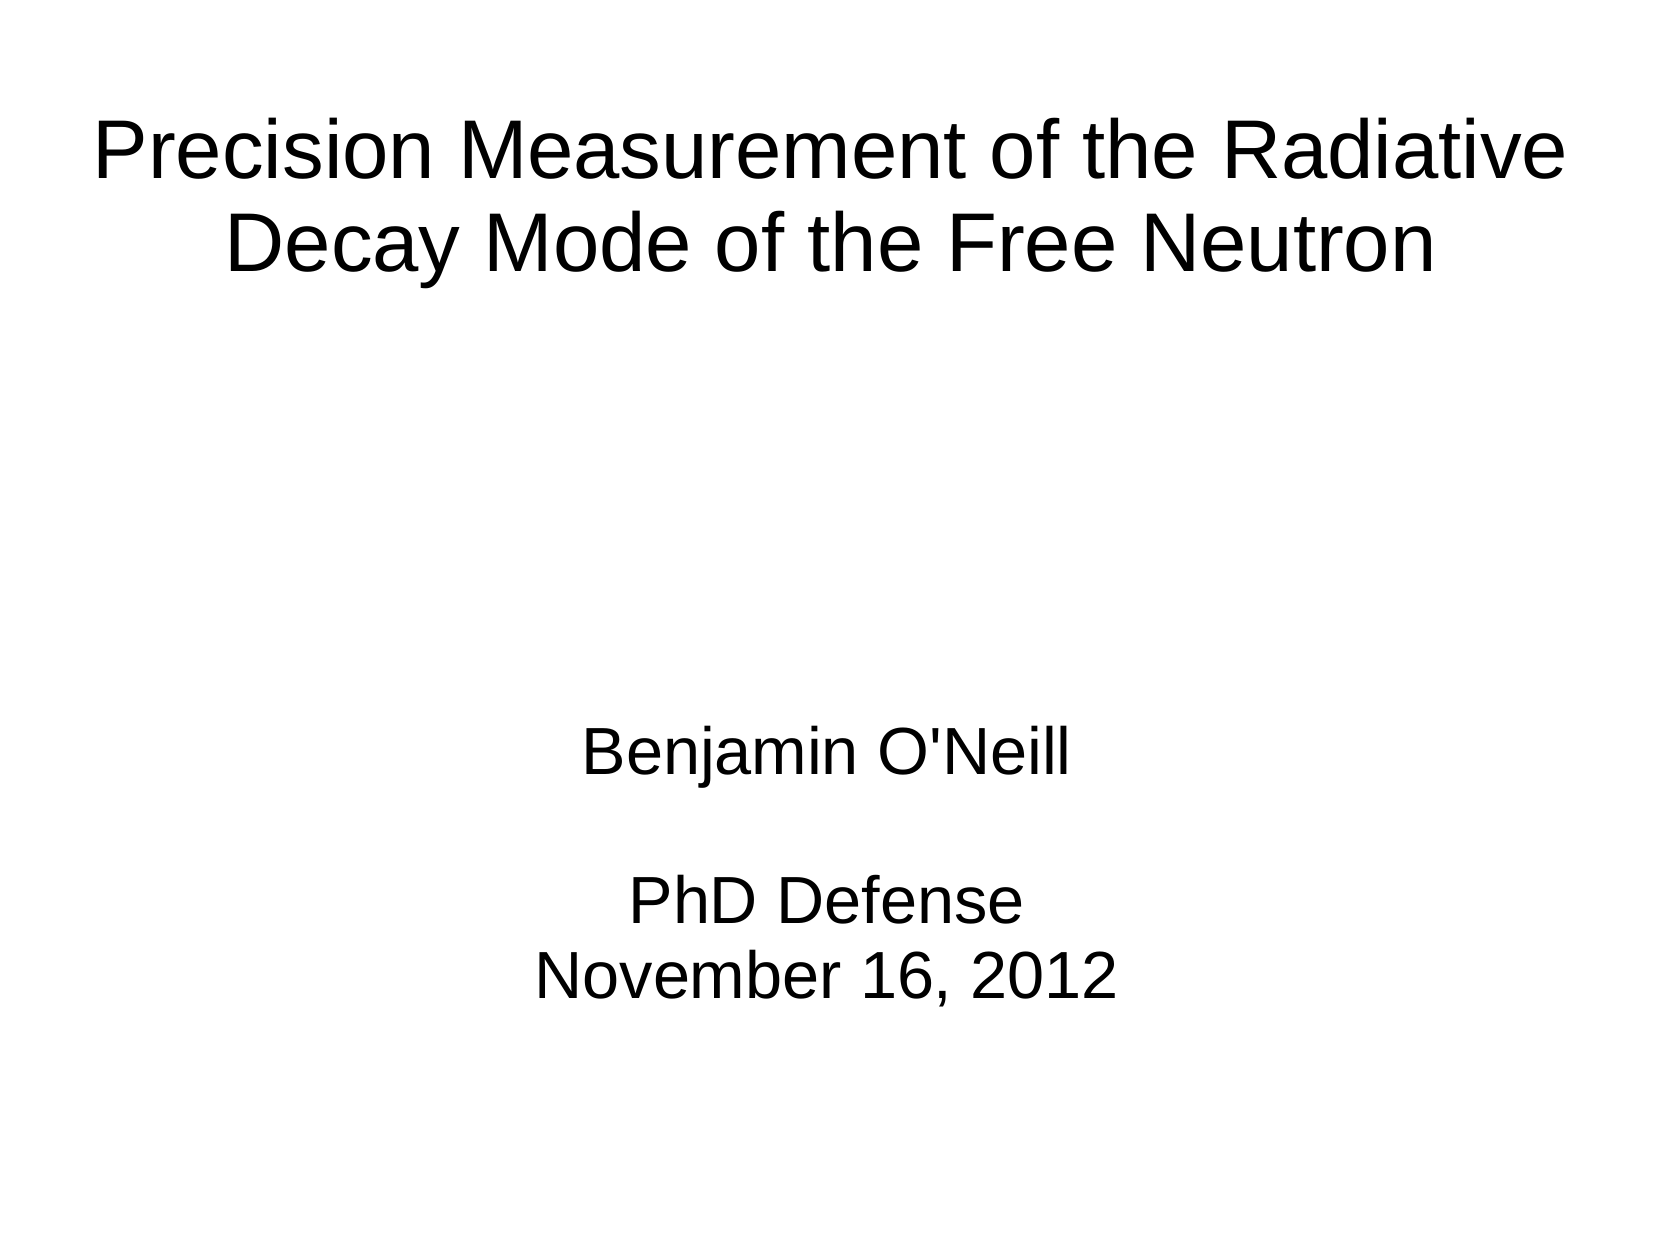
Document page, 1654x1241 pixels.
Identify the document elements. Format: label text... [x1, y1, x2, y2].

title Precision Measurement of the Radiative Decay Mode of the Free Neutron [86, 92, 1576, 301]
subtitle Benjamin O'Neill PhD Defense November 16, 2012 [100, 560, 1554, 1241]
